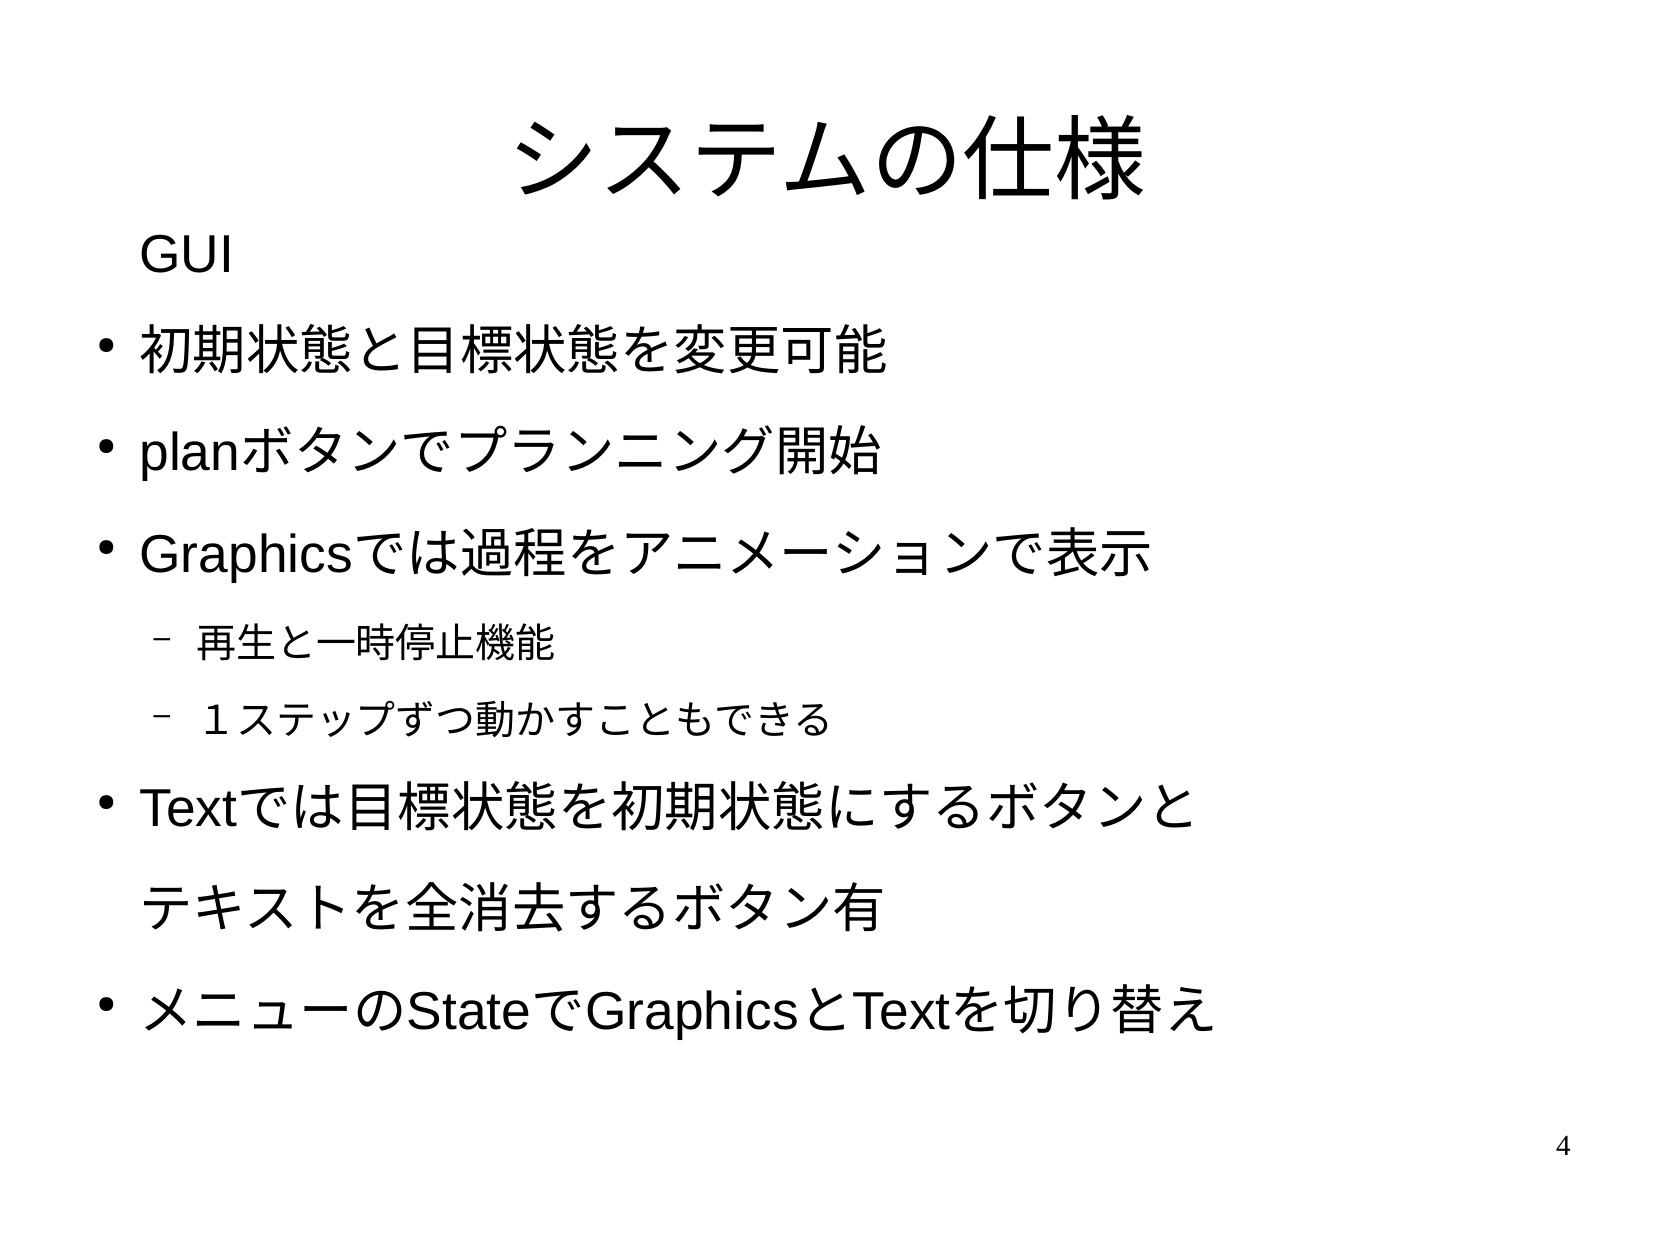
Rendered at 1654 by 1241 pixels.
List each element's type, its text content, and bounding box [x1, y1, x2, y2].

title システムの仕様 [82, 49, 1571, 257]
list GUI 初期状態と目標状態を変更可能 planボタンでプランニング開始 Graphicsでは過程をアニメーションで表示 再生と一時停止機能 １ステップずつ動かすこともできる Textでは目標状態を初期状態にするボタンと テキストを全消去するボタン有 メニューのStateでGraphicsとTextを切り替え [82, 224, 1538, 1052]
